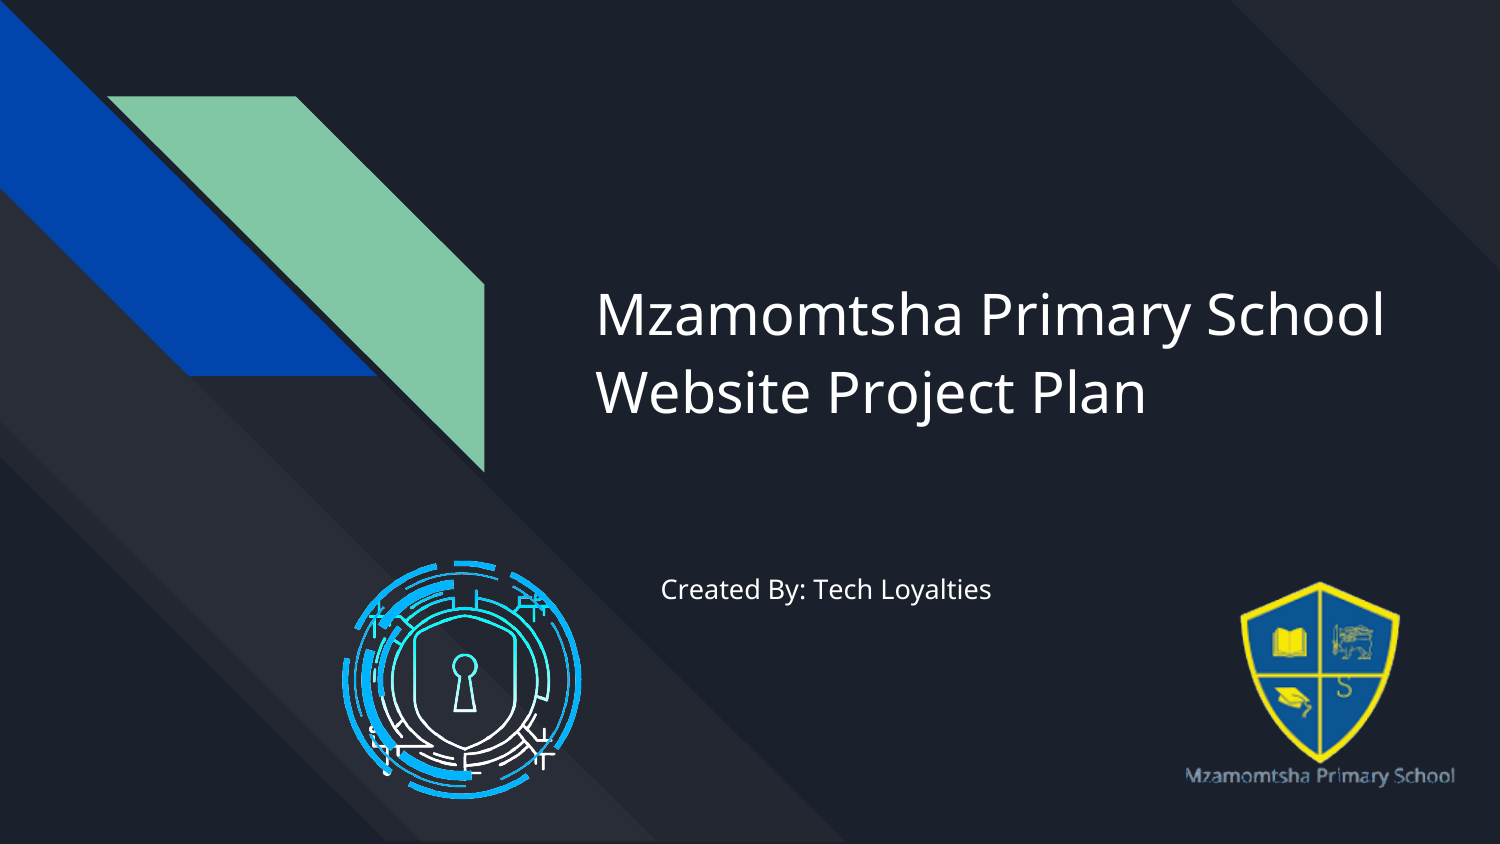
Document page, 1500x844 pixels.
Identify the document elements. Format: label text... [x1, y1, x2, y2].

subtitle Created By: Tech Loyalties [645, 555, 1121, 639]
picture [1121, 539, 1500, 844]
title Mzamomtsha Primary School Website Project Plan [580, 258, 1404, 518]
picture [332, 555, 592, 815]
